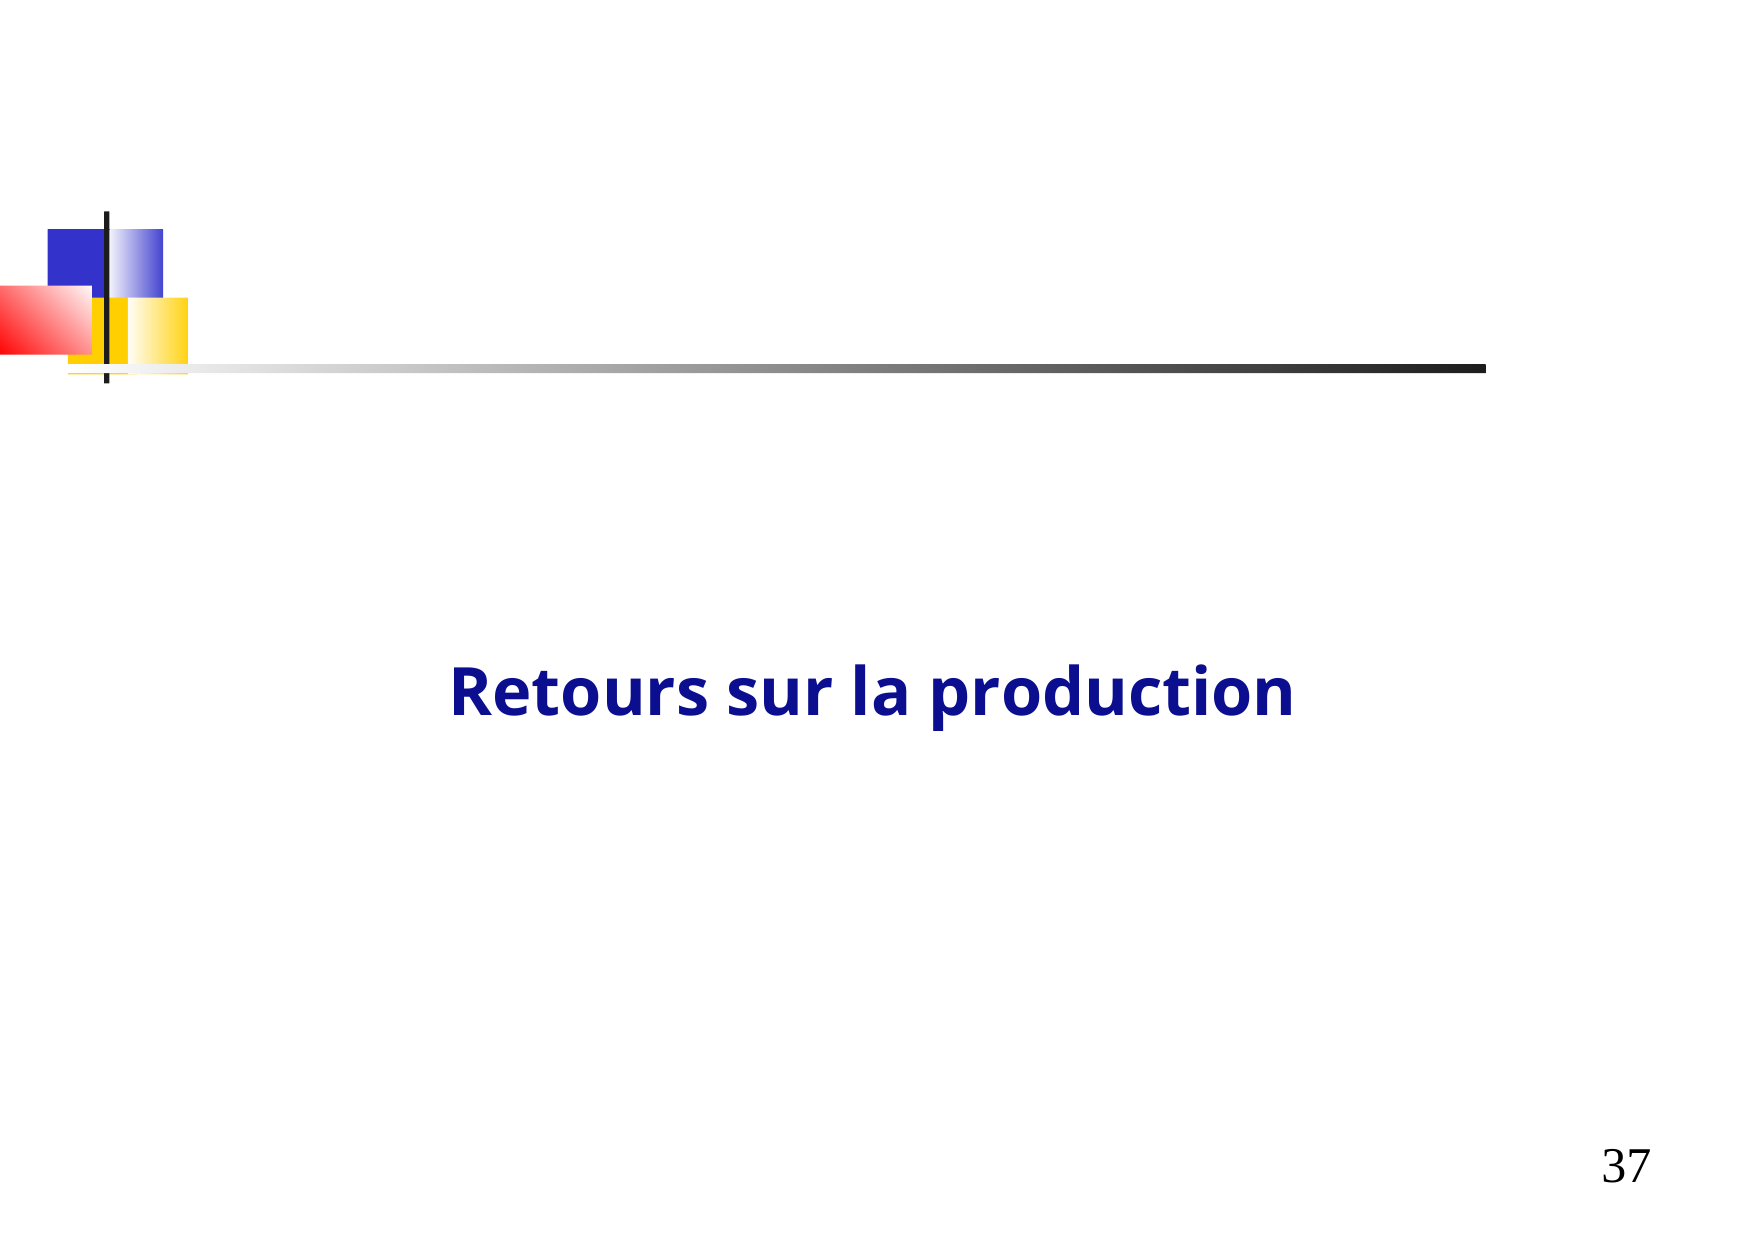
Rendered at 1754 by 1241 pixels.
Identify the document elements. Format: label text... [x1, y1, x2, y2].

subtitle Retours sur la production [179, 371, 1567, 1091]
